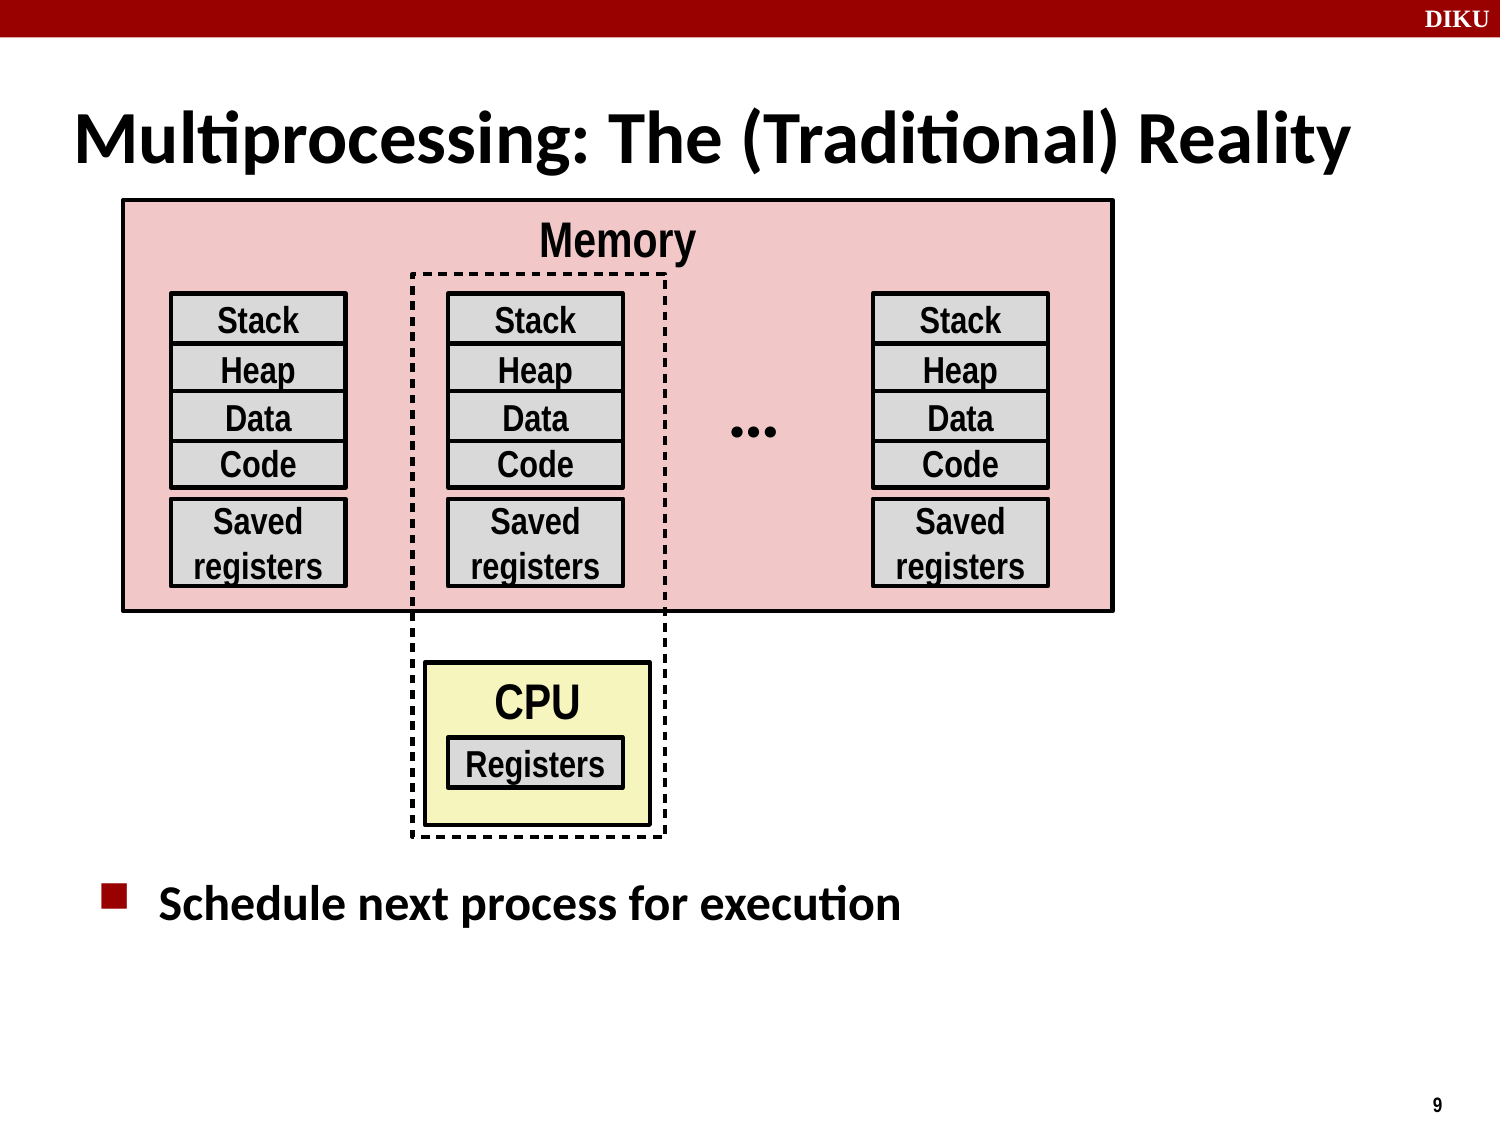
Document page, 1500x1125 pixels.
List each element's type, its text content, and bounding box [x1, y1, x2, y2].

text_box Heap [560, 366, 567, 380]
text_box Stack [872, 293, 1048, 343]
text_box Heap [985, 366, 992, 380]
text_box Memory [123, 199, 1113, 612]
list Schedule next process for execution [87, 862, 1488, 950]
title Multiprocessing: The (Traditional) Reality [58, 71, 1450, 197]
text_box Heap [170, 343, 346, 390]
text_box Saved registers [447, 498, 623, 587]
text_box Data [447, 390, 623, 441]
text_box Heap [872, 343, 1048, 390]
text_box … [713, 355, 796, 460]
text_box Data [170, 390, 346, 441]
text_box Data [872, 390, 1048, 441]
text_box Saved registers [872, 498, 1048, 587]
text_box Registers [447, 737, 623, 788]
text_box Stack [447, 293, 623, 343]
text_box Code [447, 441, 623, 488]
text_box Saved registers [170, 498, 346, 587]
text_box Code [872, 441, 1048, 488]
text_box CPU [424, 662, 650, 825]
text_box Heap [282, 366, 289, 380]
text_box Code [170, 441, 346, 488]
text_box Stack [170, 293, 346, 343]
text_box Heap [447, 343, 623, 390]
